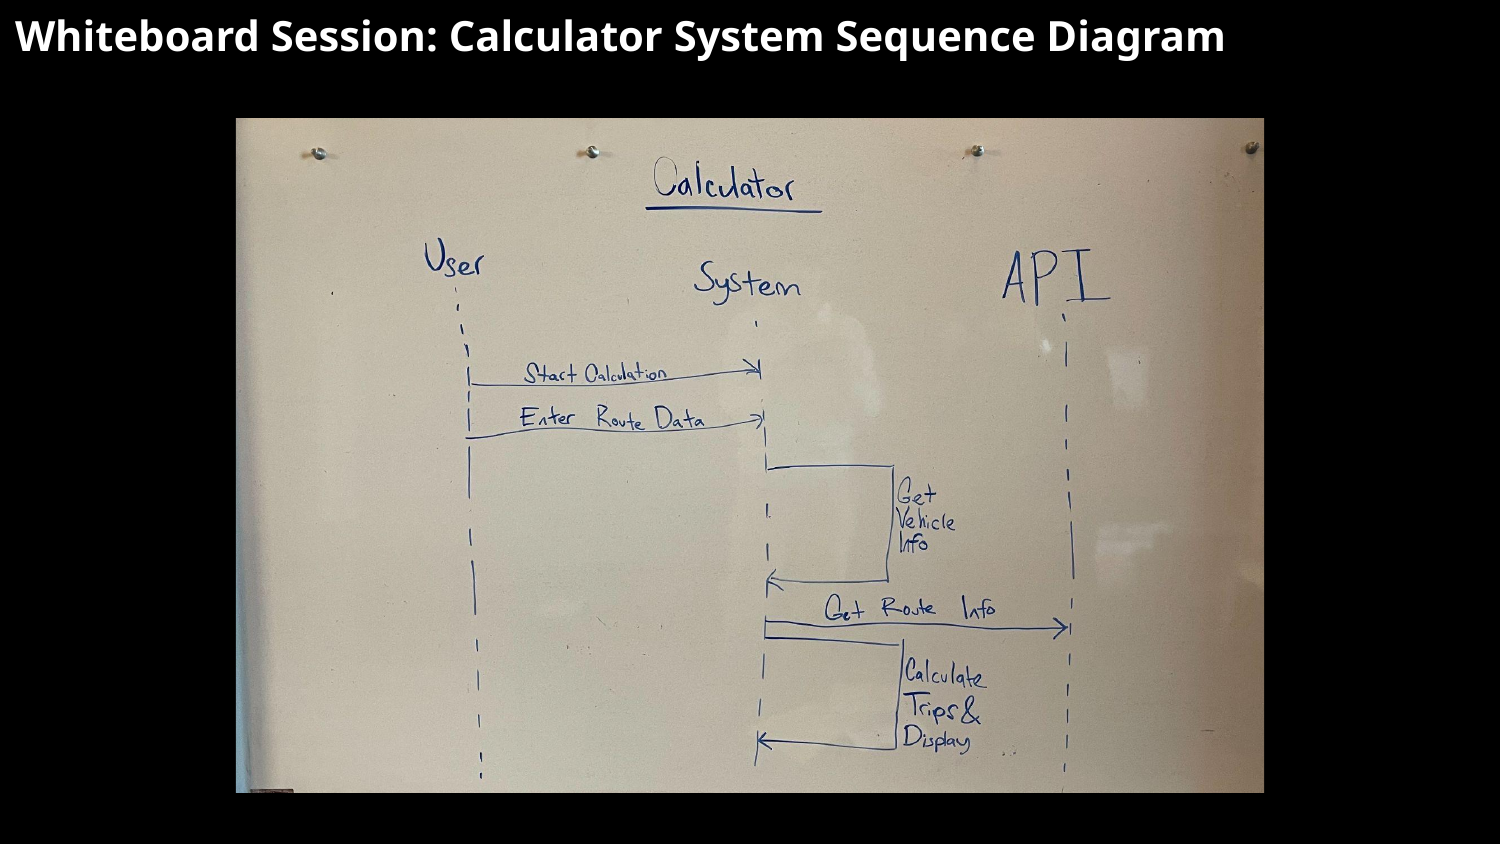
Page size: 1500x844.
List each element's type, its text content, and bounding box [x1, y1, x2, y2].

picture [235, 118, 1265, 793]
title Whiteboard Session: Calculator System Sequence Diagram [0, 0, 1398, 94]
